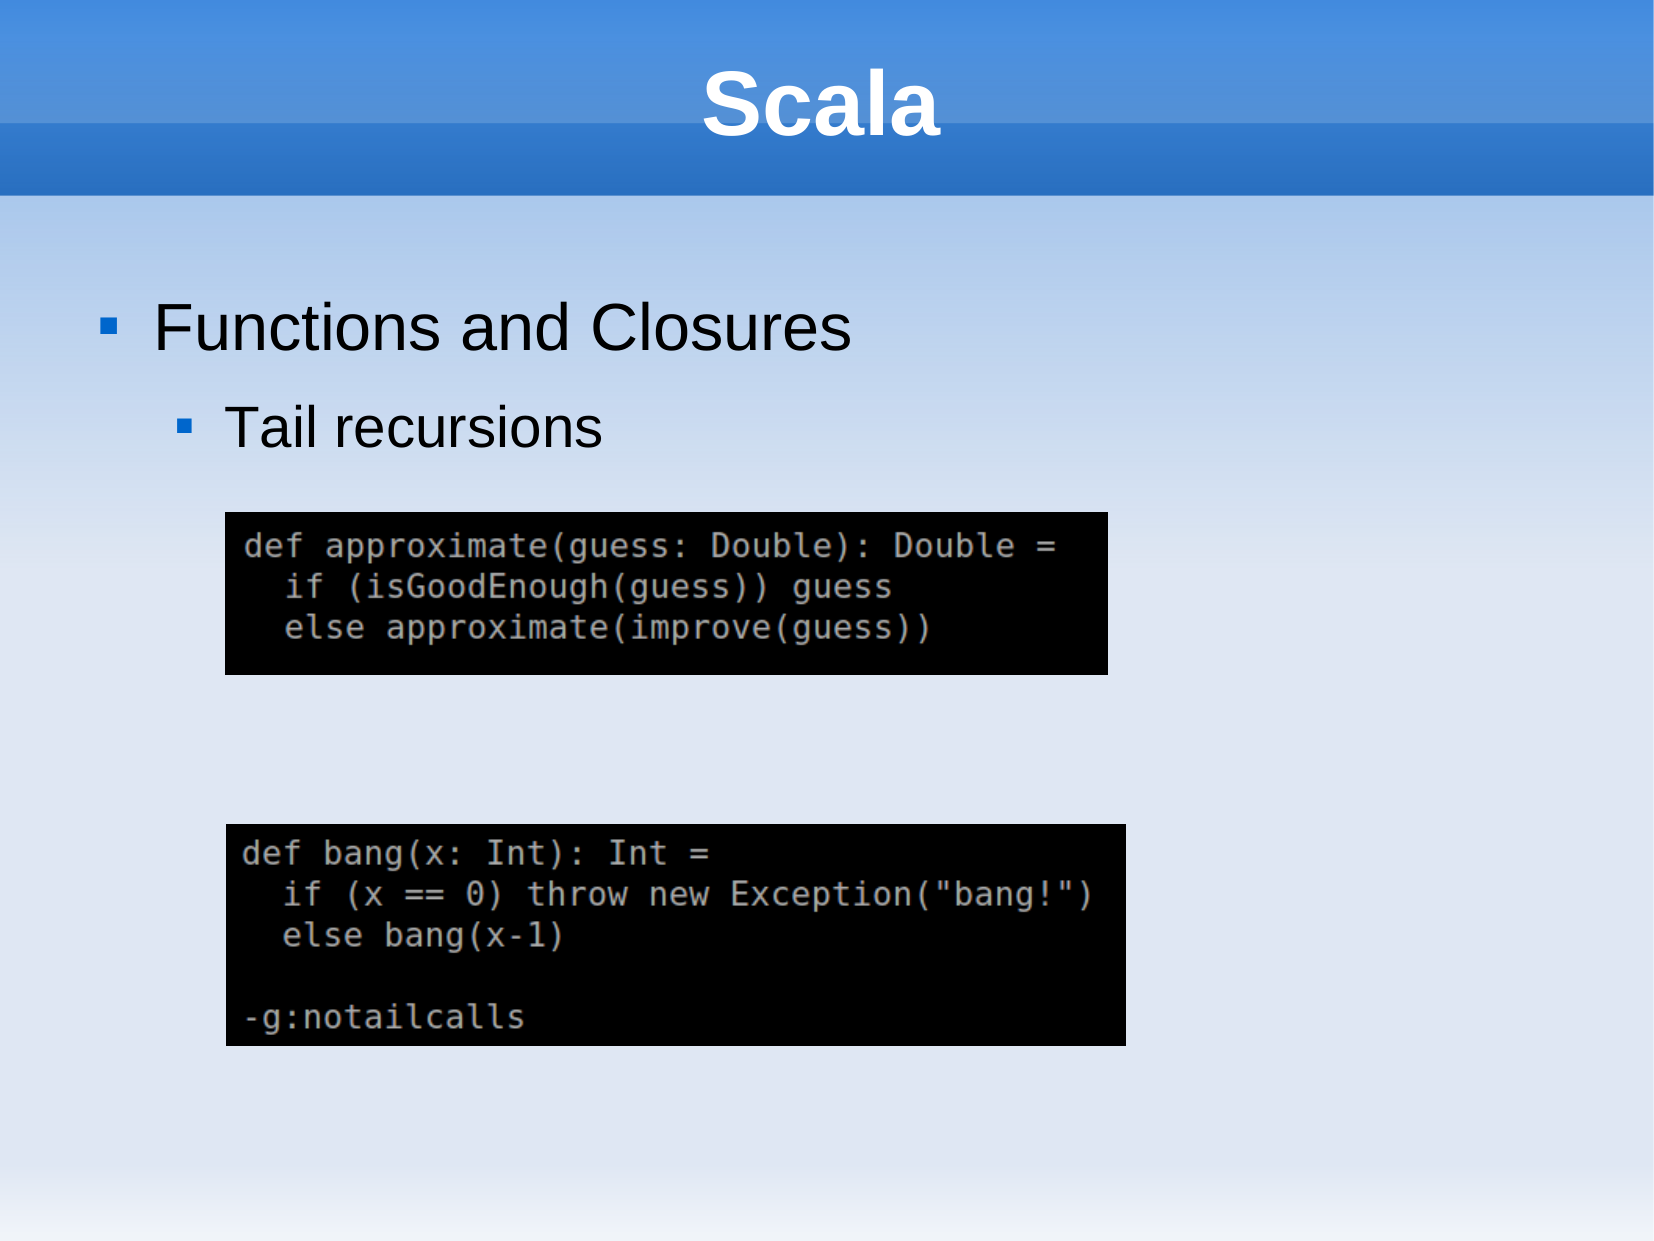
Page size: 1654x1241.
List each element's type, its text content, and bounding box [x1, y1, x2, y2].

title Scala [76, 0, 1565, 208]
picture [0, 0, 1654, 1241]
list Functions and Closures Tail recursions [82, 290, 1571, 1109]
